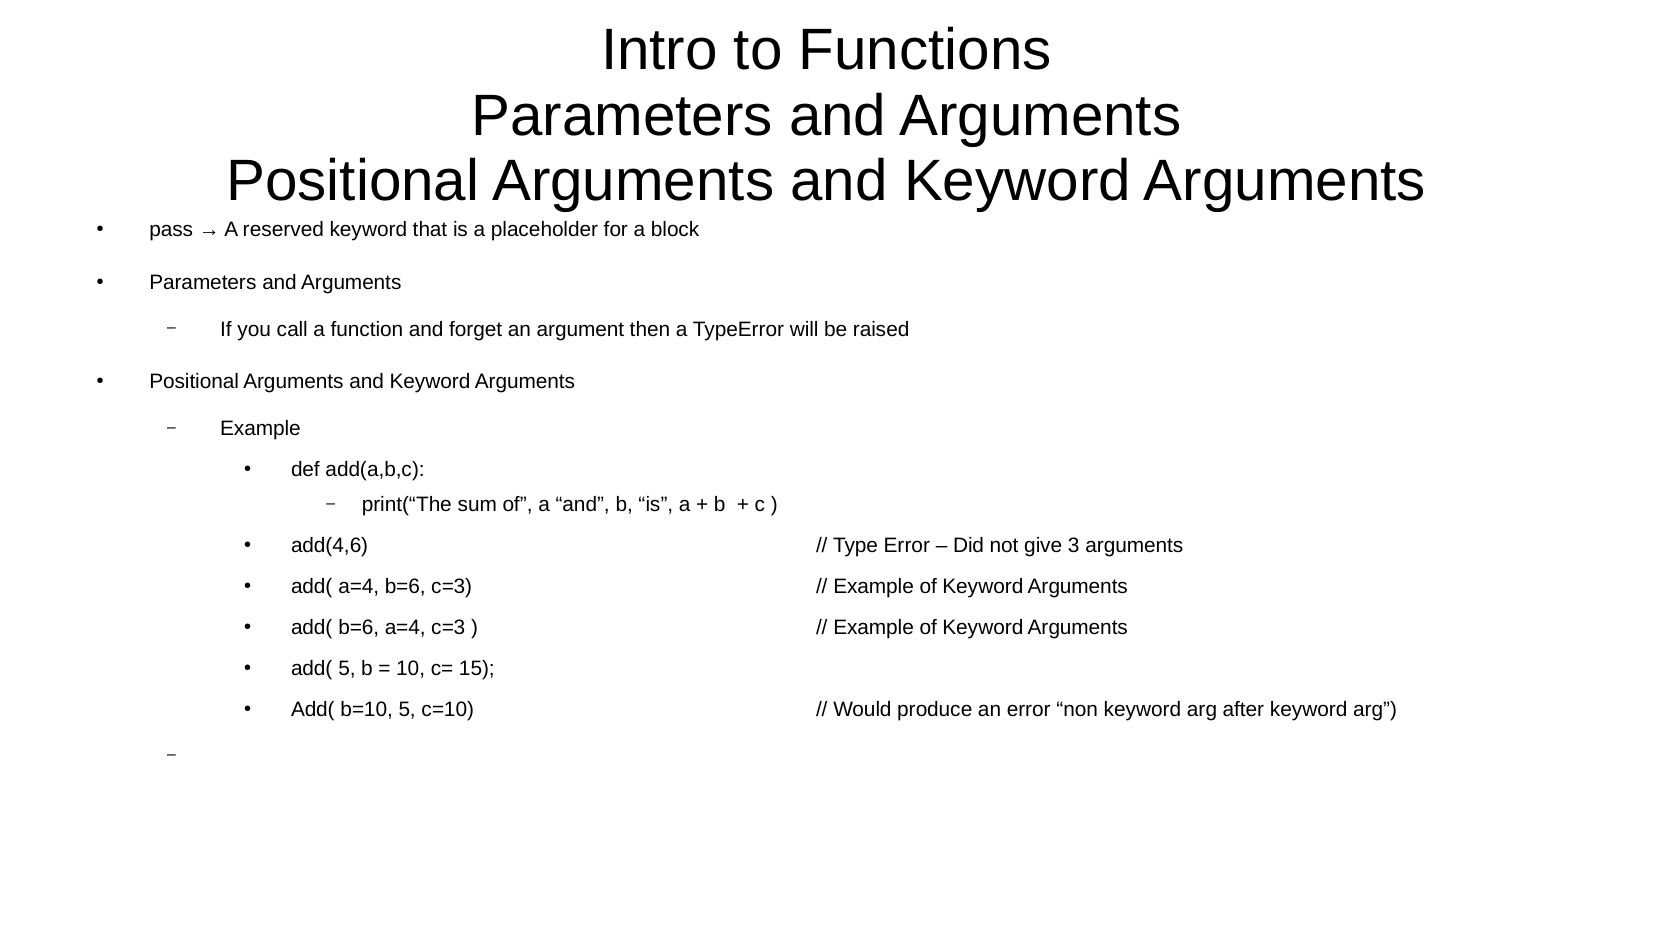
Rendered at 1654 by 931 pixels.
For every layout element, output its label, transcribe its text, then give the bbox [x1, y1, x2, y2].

title Intro to Functions Parameters and Arguments Positional Arguments and Keyword Arguments [82, 17, 1571, 213]
list pass → A reserved keyword that is a placeholder for a block Parameters and Arguments If you call a function and forget an argument then a TypeError will be raised Positional Arguments and Keyword Arguments Example def add(a,b,c): print(“The sum of”, a “and”, b, “is”, a + b + c ) add(4,6) // Type Error – Did not give 3 arguments add( a=4, b=6, c=3) // Example of Keyword Arguments add( b=6, a=4, c=3 ) // Example of Keyword Arguments add( 5, b = 10, c= 15); Add( b=10, 5, c=10) // Would produce an error “non keyword arg after keyword arg”) [78, 217, 1571, 916]
